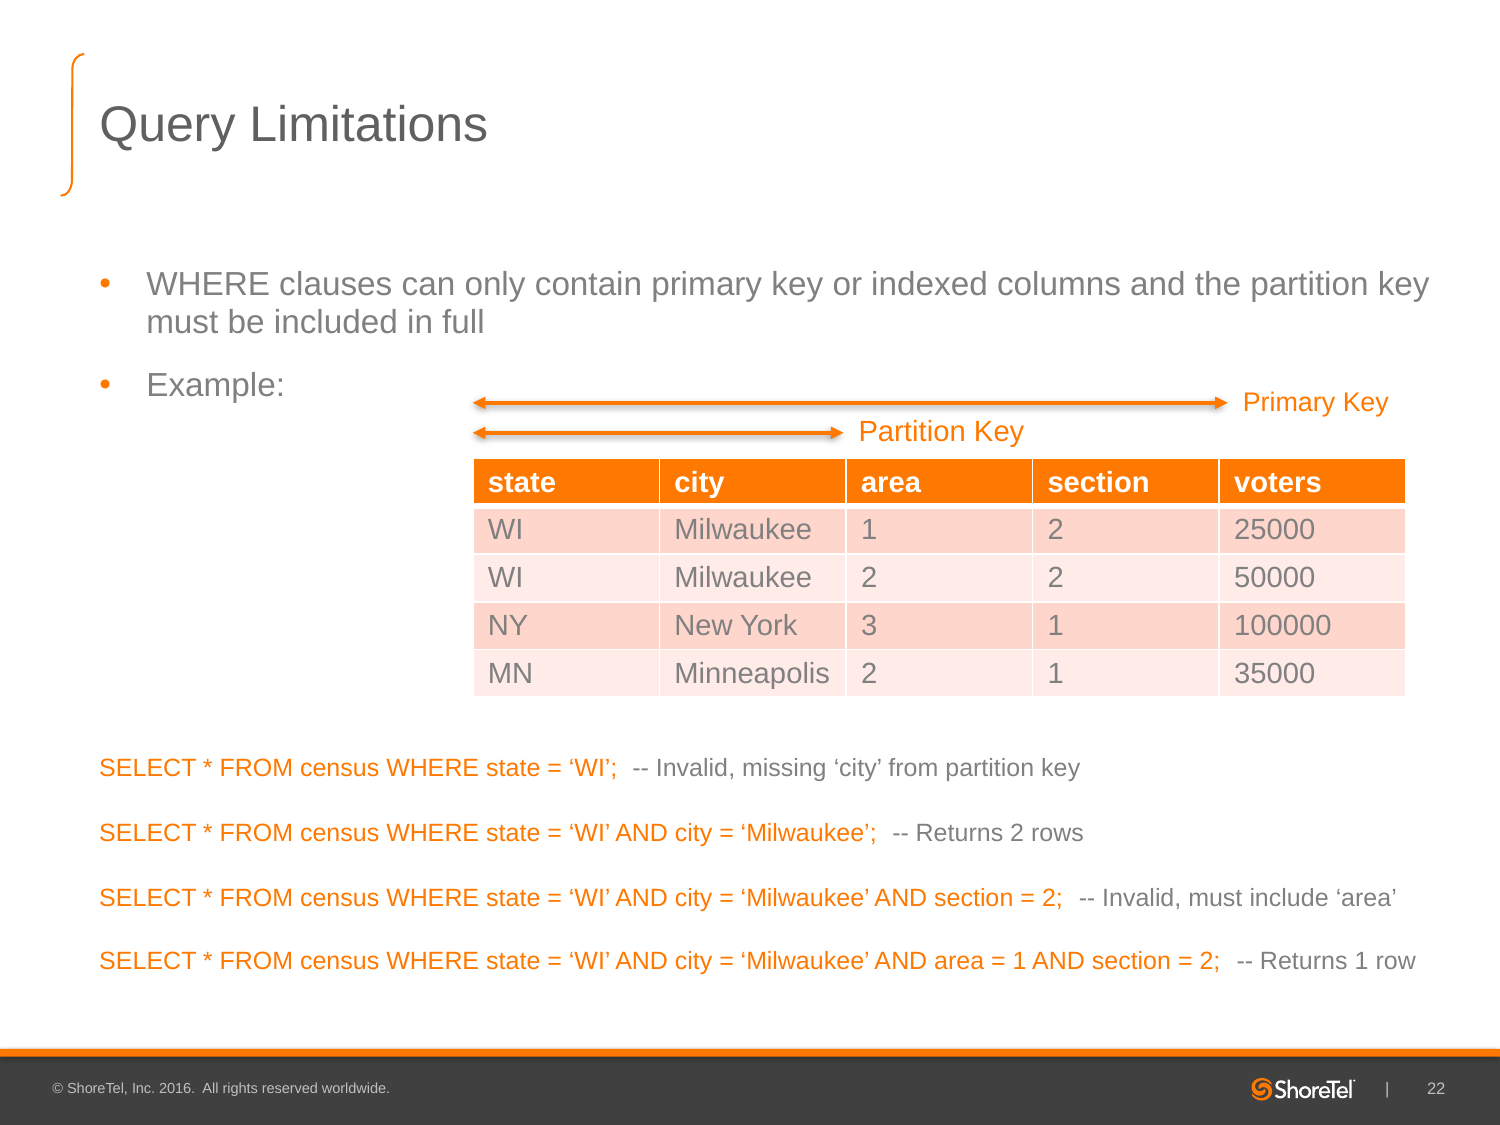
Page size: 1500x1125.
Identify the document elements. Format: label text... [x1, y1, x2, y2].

table_cell 50000 [1220, 555, 1405, 601]
table_cell WI [474, 555, 659, 601]
title Query Limitations [84, 53, 1235, 196]
table_cell Milwaukee [660, 509, 845, 553]
table_header city [660, 459, 845, 503]
table_header state [474, 459, 659, 503]
text_box SELECT * FROM census WHERE state = ‘WI’; -- Invalid, missing ‘city’ from partition key [84, 744, 1406, 790]
table_cell New York [660, 603, 845, 649]
table_cell 2 [1033, 509, 1218, 553]
table_cell MN [474, 650, 659, 696]
table_cell 25000 [1220, 509, 1405, 553]
text_box SELECT * FROM census WHERE state = ‘WI’ AND city = ‘Milwaukee’; -- Returns 2 rows [84, 809, 1433, 855]
table_cell 1 [1033, 650, 1218, 696]
table_cell Minneapolis [660, 650, 845, 696]
table_cell 2 [1033, 555, 1218, 601]
table_header area [847, 459, 1032, 503]
table_cell 3 [847, 603, 1032, 649]
table_cell 1 [847, 509, 1032, 553]
table_cell 2 [847, 555, 1032, 601]
text_box Partition Key [843, 404, 1228, 450]
table_cell NY [474, 603, 659, 649]
table_cell 2 [847, 650, 1032, 696]
table_cell Milwaukee [660, 555, 845, 601]
text_box SELECT * FROM census WHERE state = ‘WI’ AND city = ‘Milwaukee’ AND section = 2; -- Invalid, must include ‘area’ [84, 874, 1450, 919]
list WHERE clauses can only contain primary key or indexed columns and the partition key must be included in full Example: [84, 258, 1450, 493]
text_box SELECT * FROM census WHERE state = ‘WI’ AND city = ‘Milwaukee’ AND area = 1 AND section = 2; -- Returns 1 row [84, 937, 1450, 982]
table_cell 35000 [1220, 650, 1405, 696]
text_box Primary Key [1227, 379, 1433, 425]
table_header section [1033, 459, 1218, 503]
table_cell 1 [1033, 603, 1218, 649]
table_header voters [1220, 459, 1405, 503]
table_cell WI [474, 509, 659, 553]
table_cell 100000 [1220, 603, 1405, 649]
